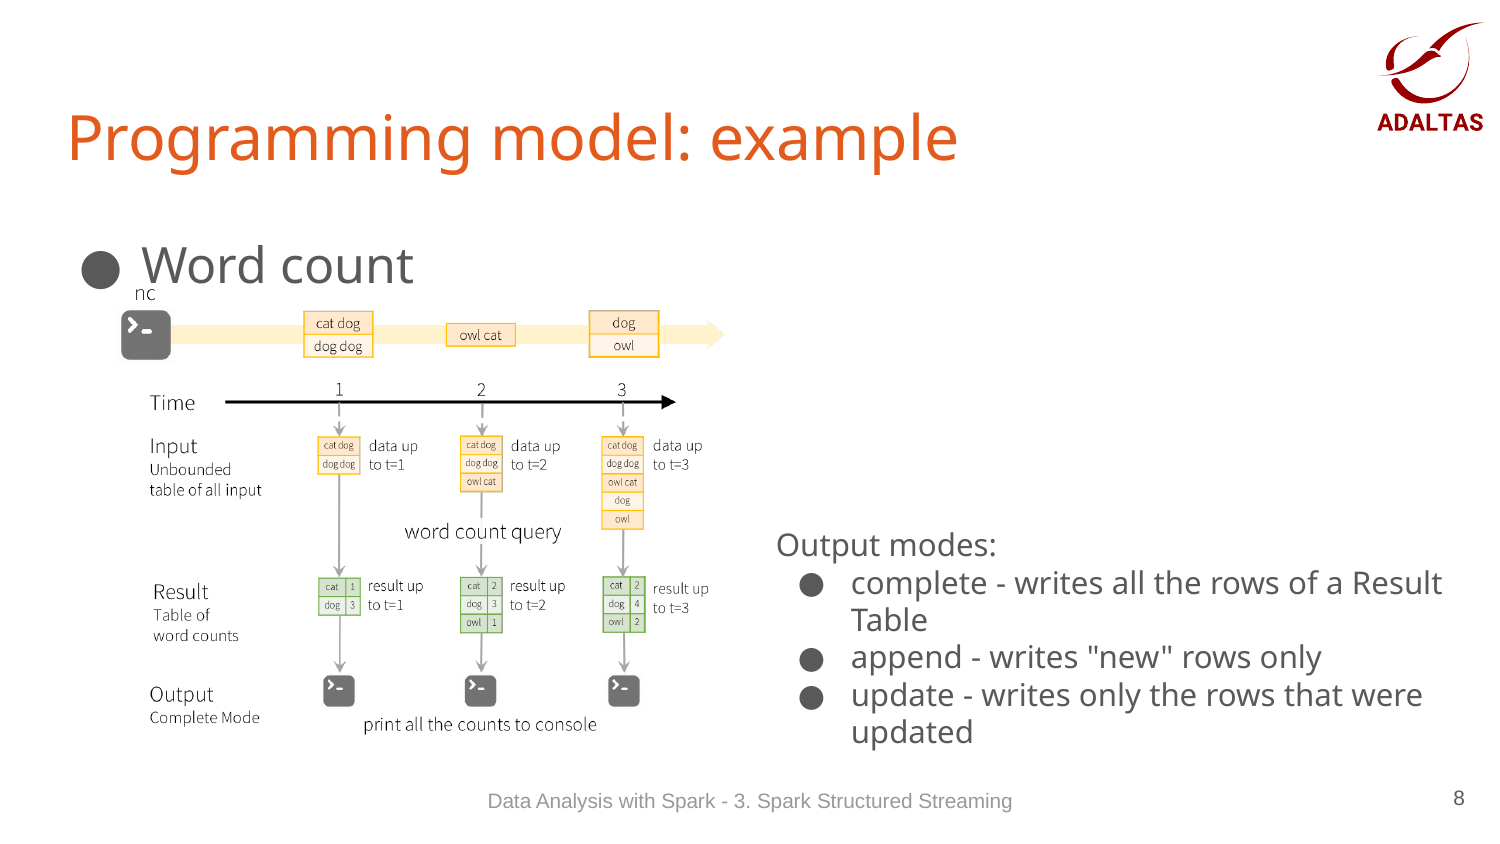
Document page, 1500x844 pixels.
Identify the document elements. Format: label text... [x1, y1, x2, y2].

text_box Output modes: complete - writes all the rows of a Result Table append - writes "new" rows only update - writes only the rows that were updated [760, 510, 1470, 736]
picture [104, 247, 750, 748]
list Word count [51, 189, 1449, 283]
text_box Data Analysis with Spark - 3. Spark Structured Streaming [462, 773, 1038, 822]
slide_number <number> [1389, 764, 1480, 830]
title Programming model: example [51, 71, 1184, 166]
